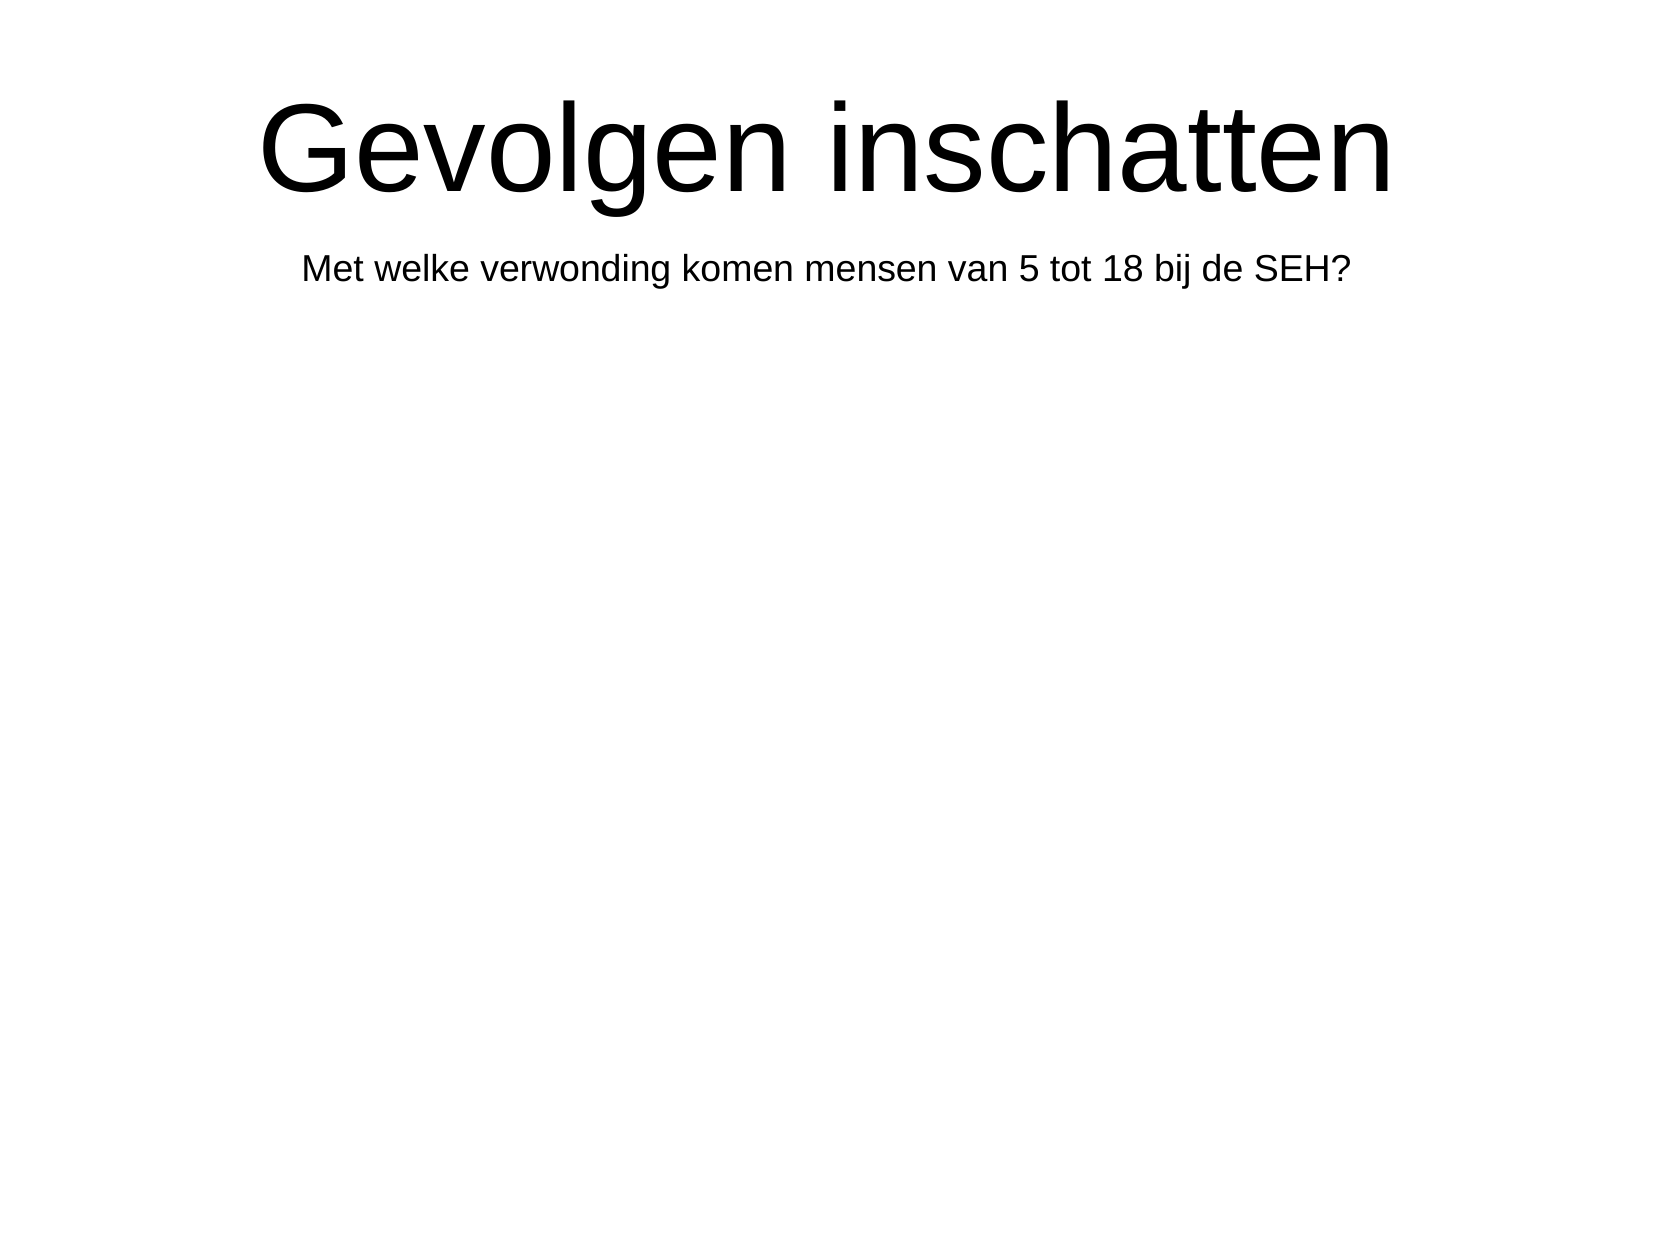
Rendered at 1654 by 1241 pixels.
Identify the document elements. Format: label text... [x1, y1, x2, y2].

text_box Gevolgen inschatten [0, 70, 1654, 226]
text_box Met welke verwonding komen mensen van 5 tot 18 bij de SEH? [204, 240, 1450, 358]
